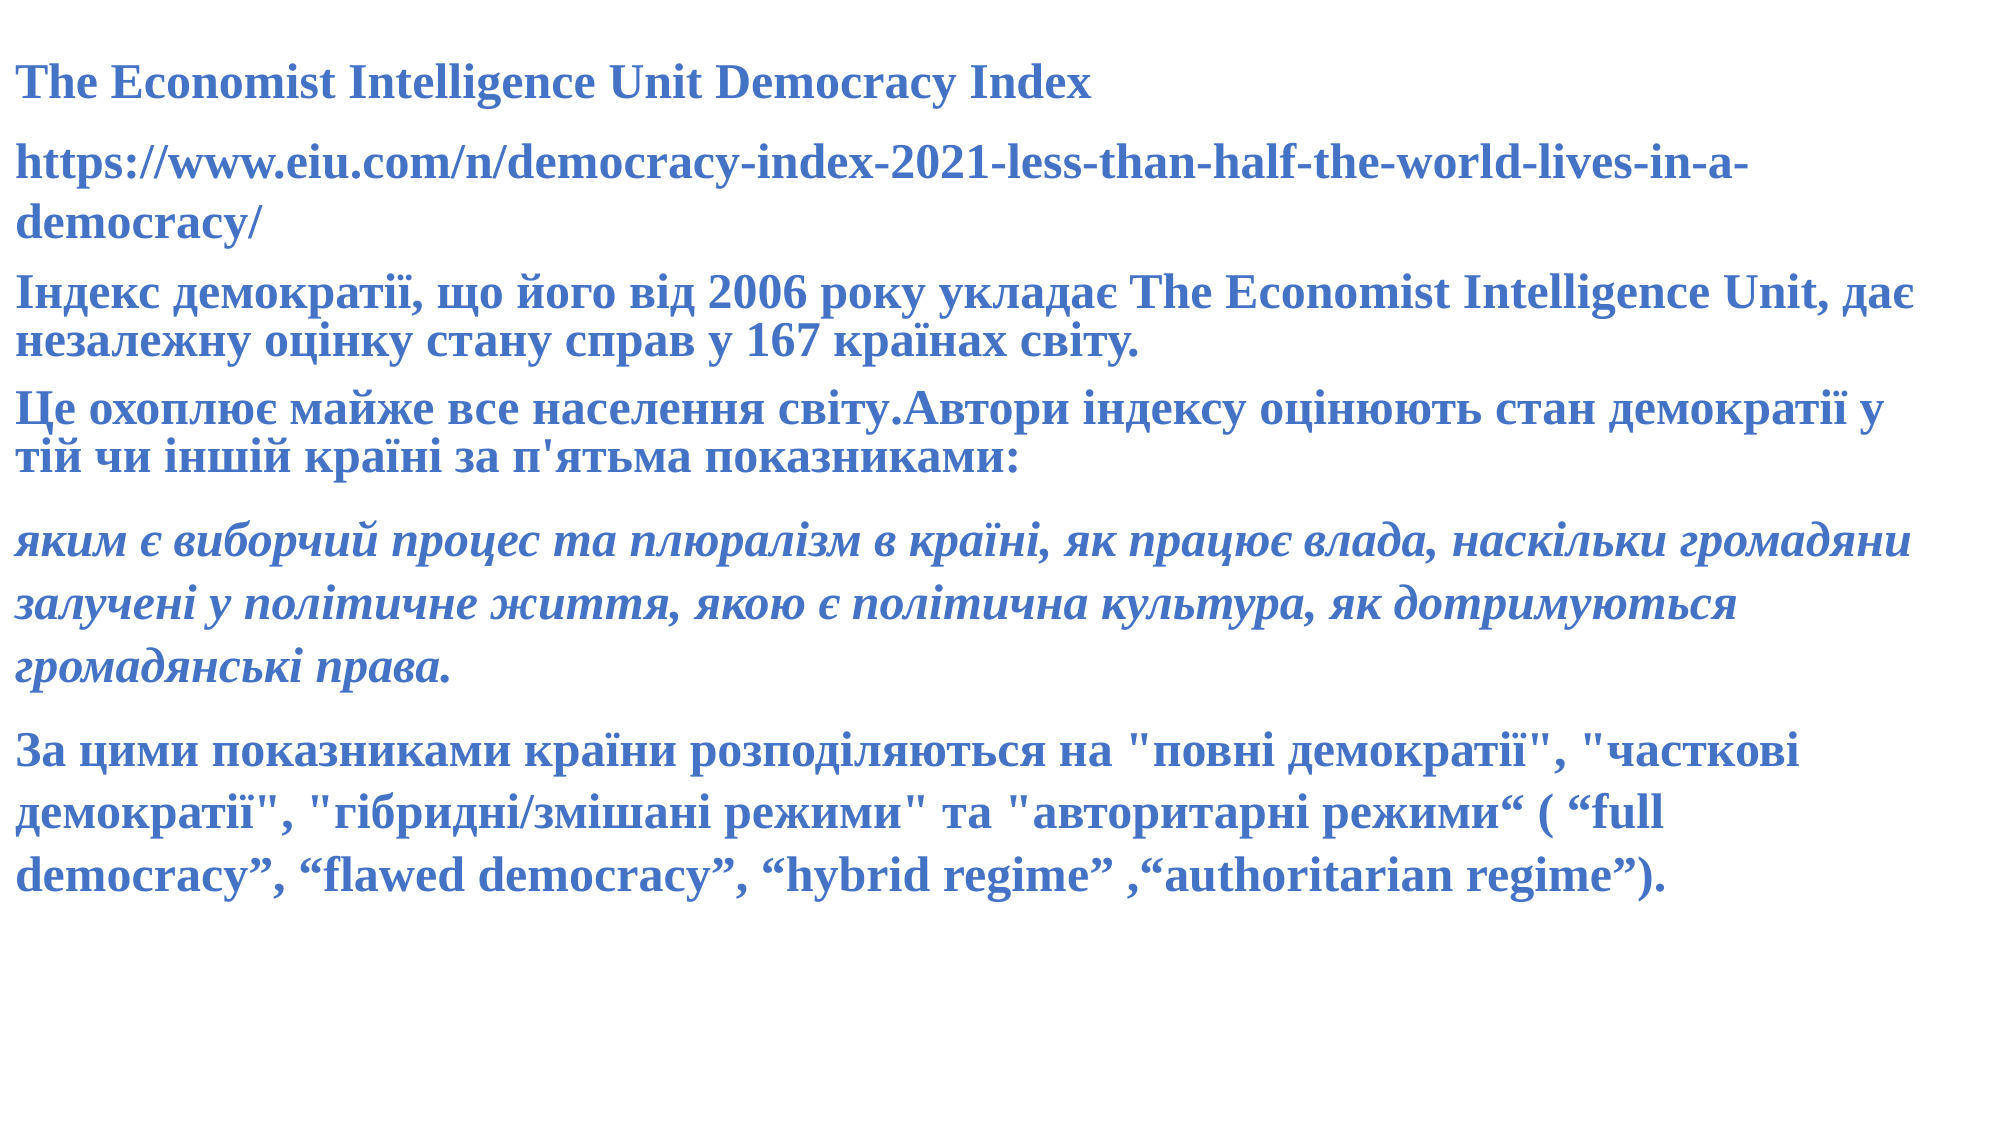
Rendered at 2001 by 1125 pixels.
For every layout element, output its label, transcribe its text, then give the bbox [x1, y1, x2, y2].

list The Economist Intelligence Unit Democracy Index https://www.eiu.com/n/democracy-index-2021-less-than-half-the-world-lives-in-a-democracy/ Індекс демократії, що його від 2006 року укладає The Economist Intelligence Unit, дає незалежну оцінку стану справ у 167 країнах світу. Це охоплює майже все населення світу.Автори індексу оцінюють стан демократії у тій чи іншій країні за п'ятьма показниками: яким є виборчий процес та плюралізм в країні, як працює влада, наскільки громадяни залучені у політичне життя, якою є політична культура, як дотримуються громадянські права. За цими показниками країни розподіляються на "повні демократії", "часткові демократії", "гібридні/змішані режими" та "авторитарні режими“ ( “full democracy”, “flawed democracy”, “hybrid regime” ,“authoritarian regime”). [0, 40, 1952, 1095]
